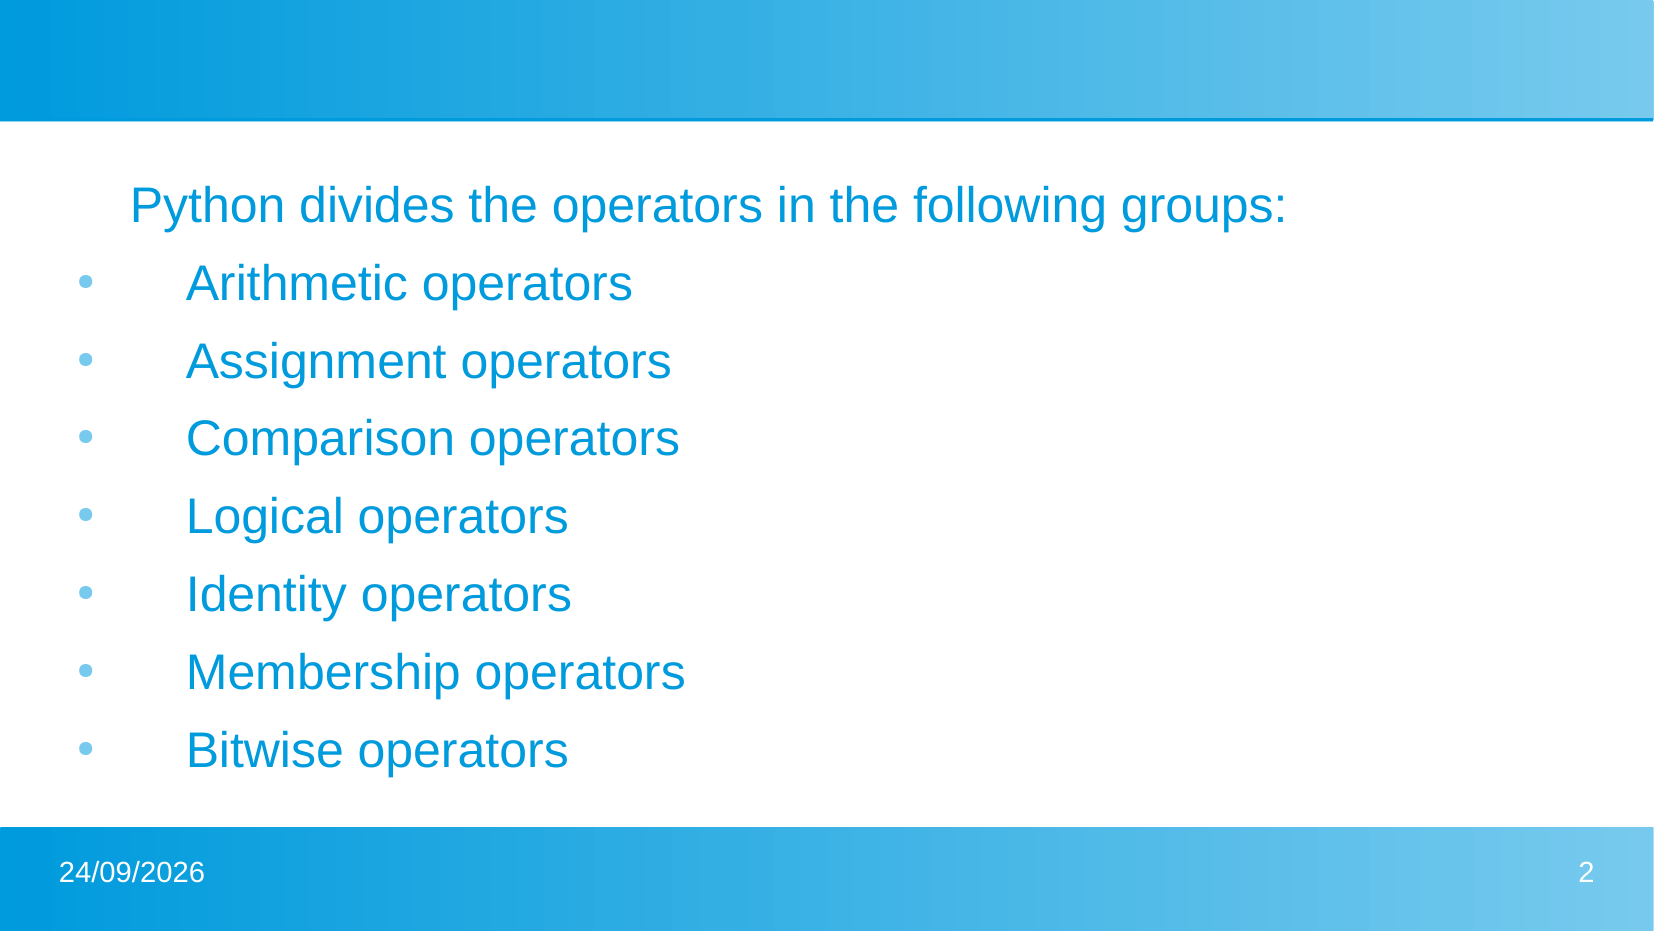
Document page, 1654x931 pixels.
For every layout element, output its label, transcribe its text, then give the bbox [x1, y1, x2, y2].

list Python divides the operators in the following groups: Arithmetic operators Assignment operators Comparison operators Logical operators Identity operators Membership operators Bitwise operators [59, 177, 1595, 768]
